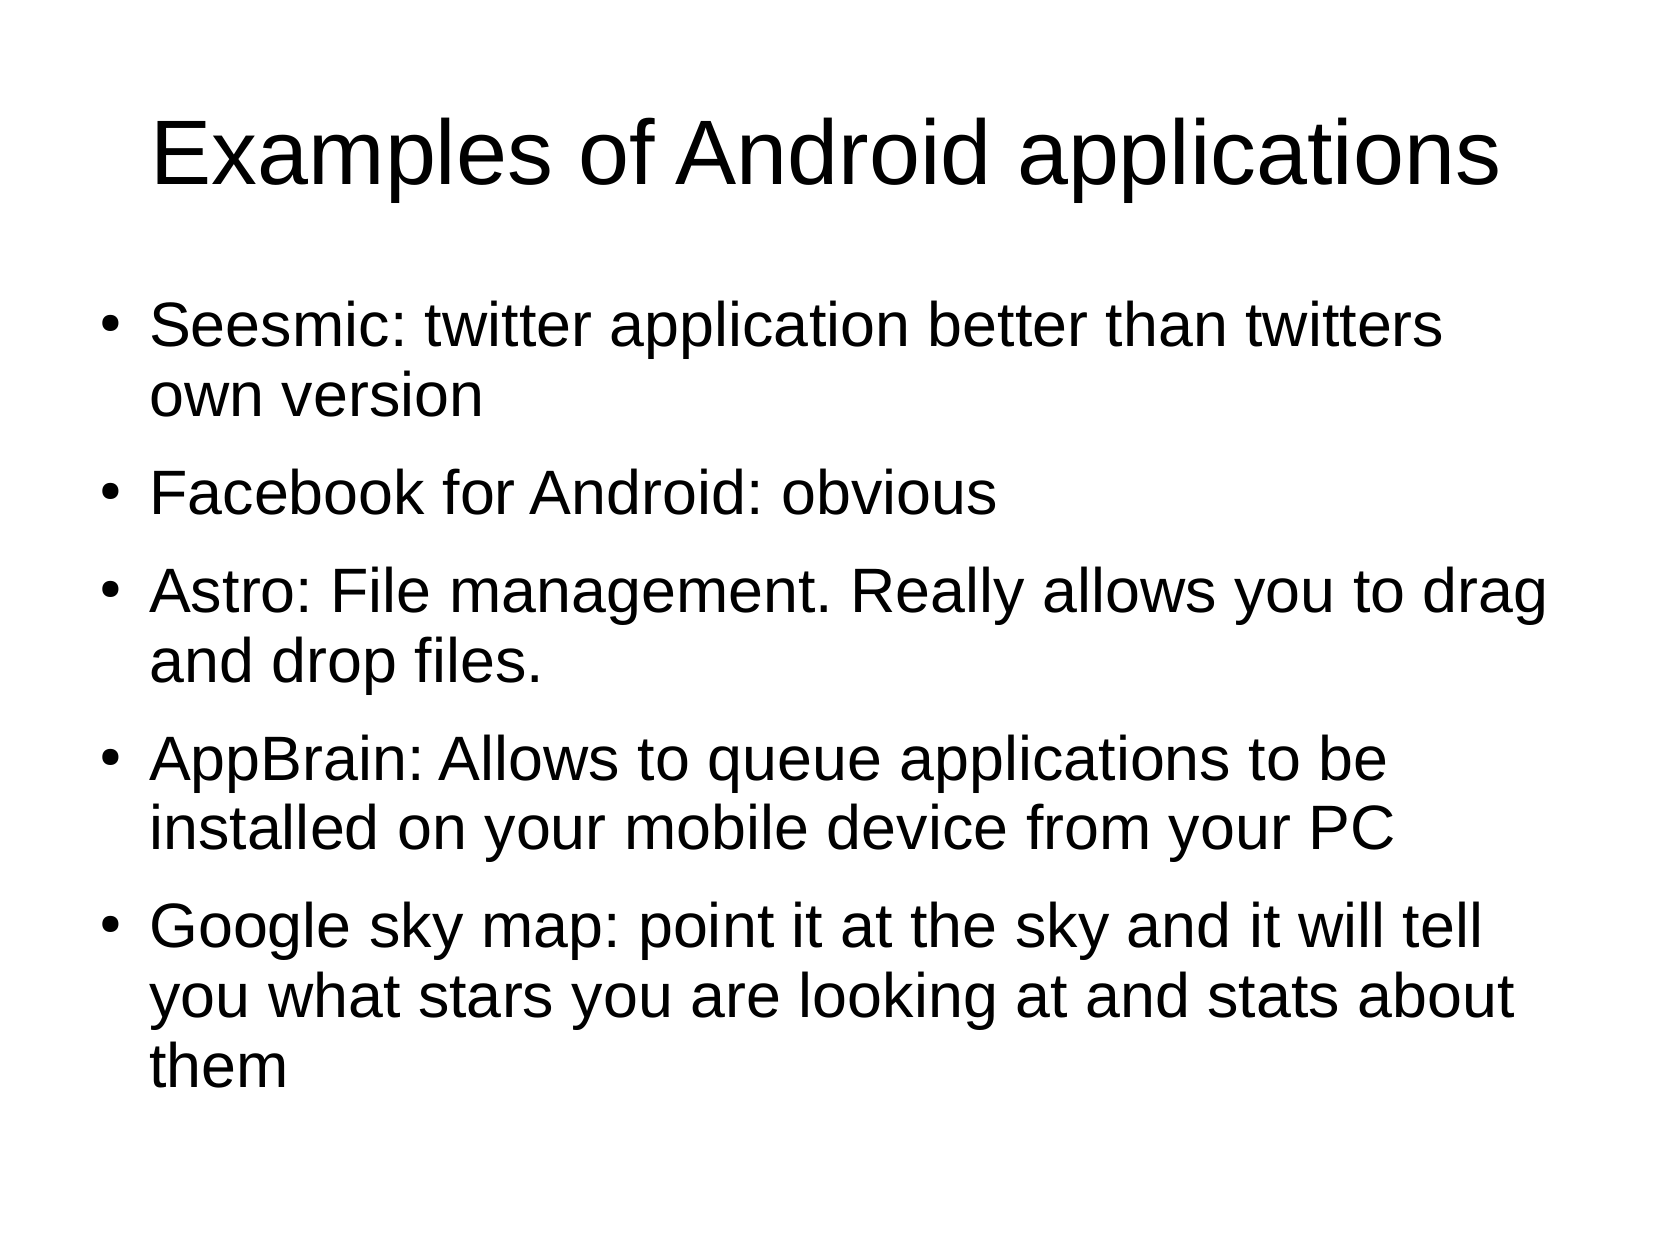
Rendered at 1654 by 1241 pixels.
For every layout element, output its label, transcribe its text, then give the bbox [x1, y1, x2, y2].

title Examples of Android applications [82, 49, 1571, 257]
list Seesmic: twitter application better than twitters own version Facebook for Android: obvious Astro: File management. Really allows you to drag and drop files. AppBrain: Allows to queue applications to be installed on your mobile device from your PC Google sky map: point it at the sky and it will tell you what stars you are looking at and stats about them [82, 290, 1571, 1109]
